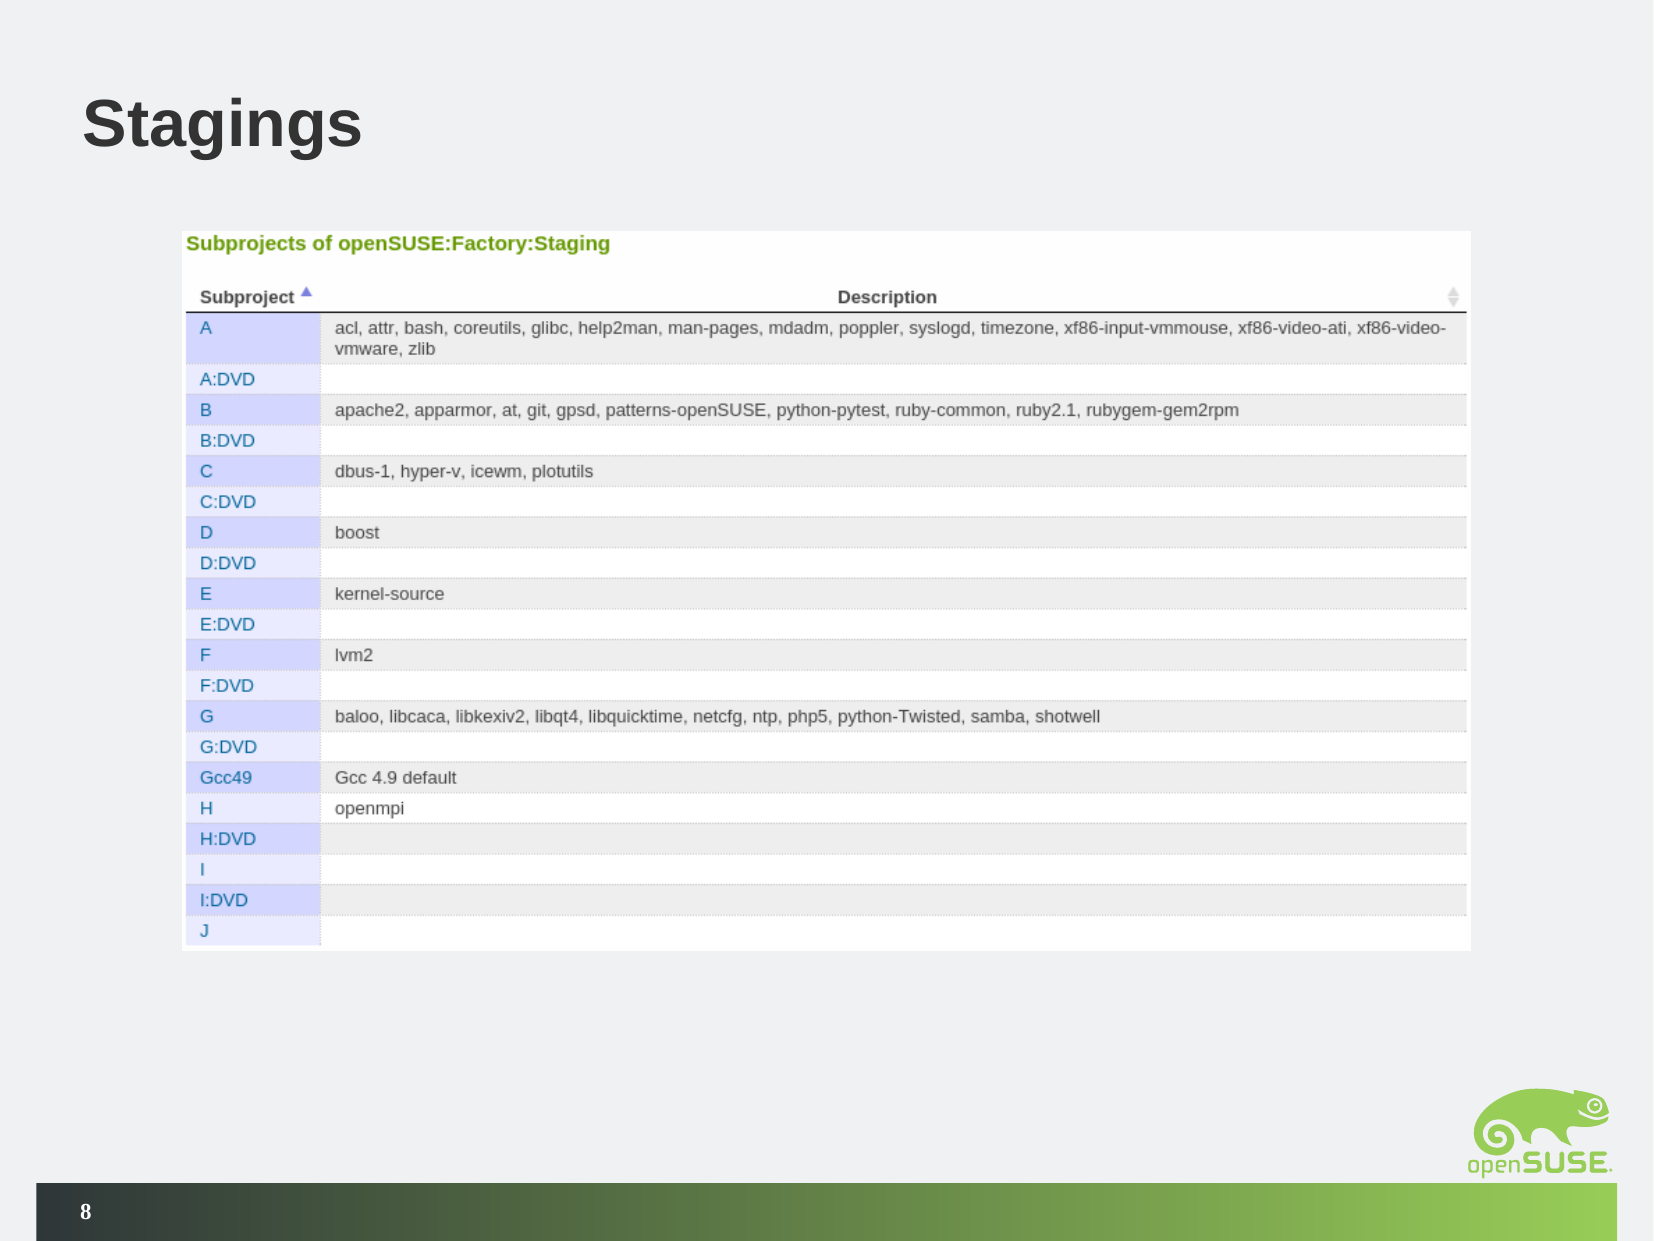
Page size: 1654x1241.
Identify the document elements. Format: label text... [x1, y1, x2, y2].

title Stagings [82, 49, 1571, 198]
picture [0, 0, 1654, 1241]
